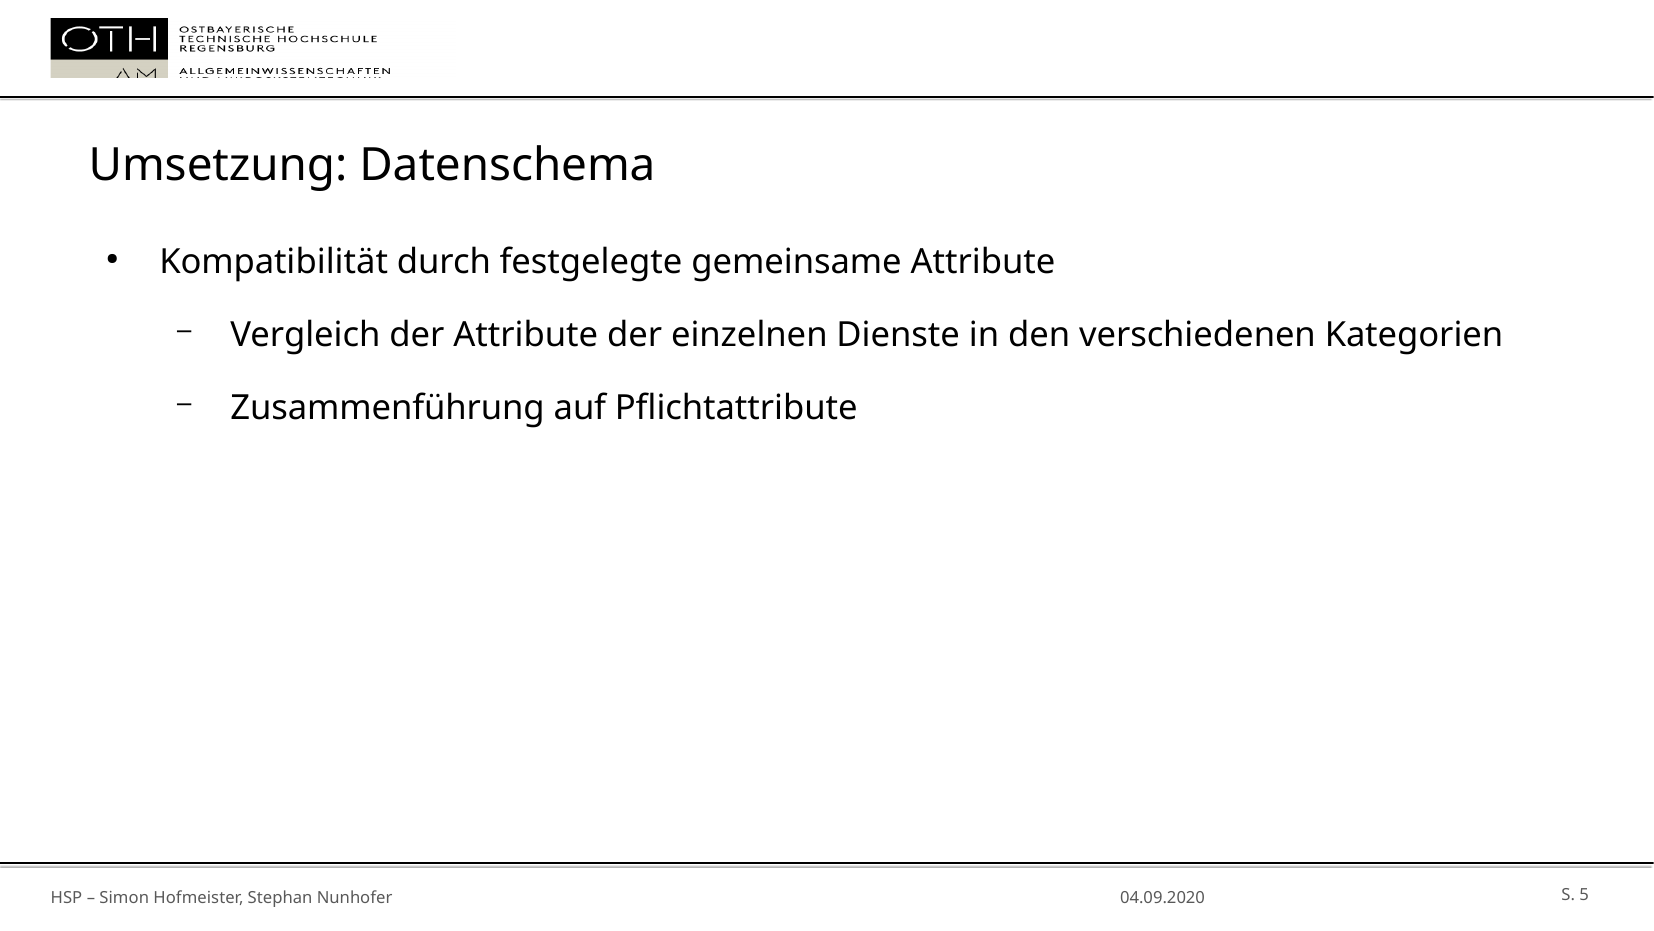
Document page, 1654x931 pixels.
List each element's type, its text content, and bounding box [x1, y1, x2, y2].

list Kompatibilität durch festgelegte gemeinsame Attribute Vergleich der Attribute der einzelnen Dienste in den verschiedenen Kategorien Zusammenführung auf Pflichtattribute [88, 236, 1565, 798]
title Umsetzung: Datenschema [88, 118, 1565, 207]
picture [50, 18, 456, 78]
